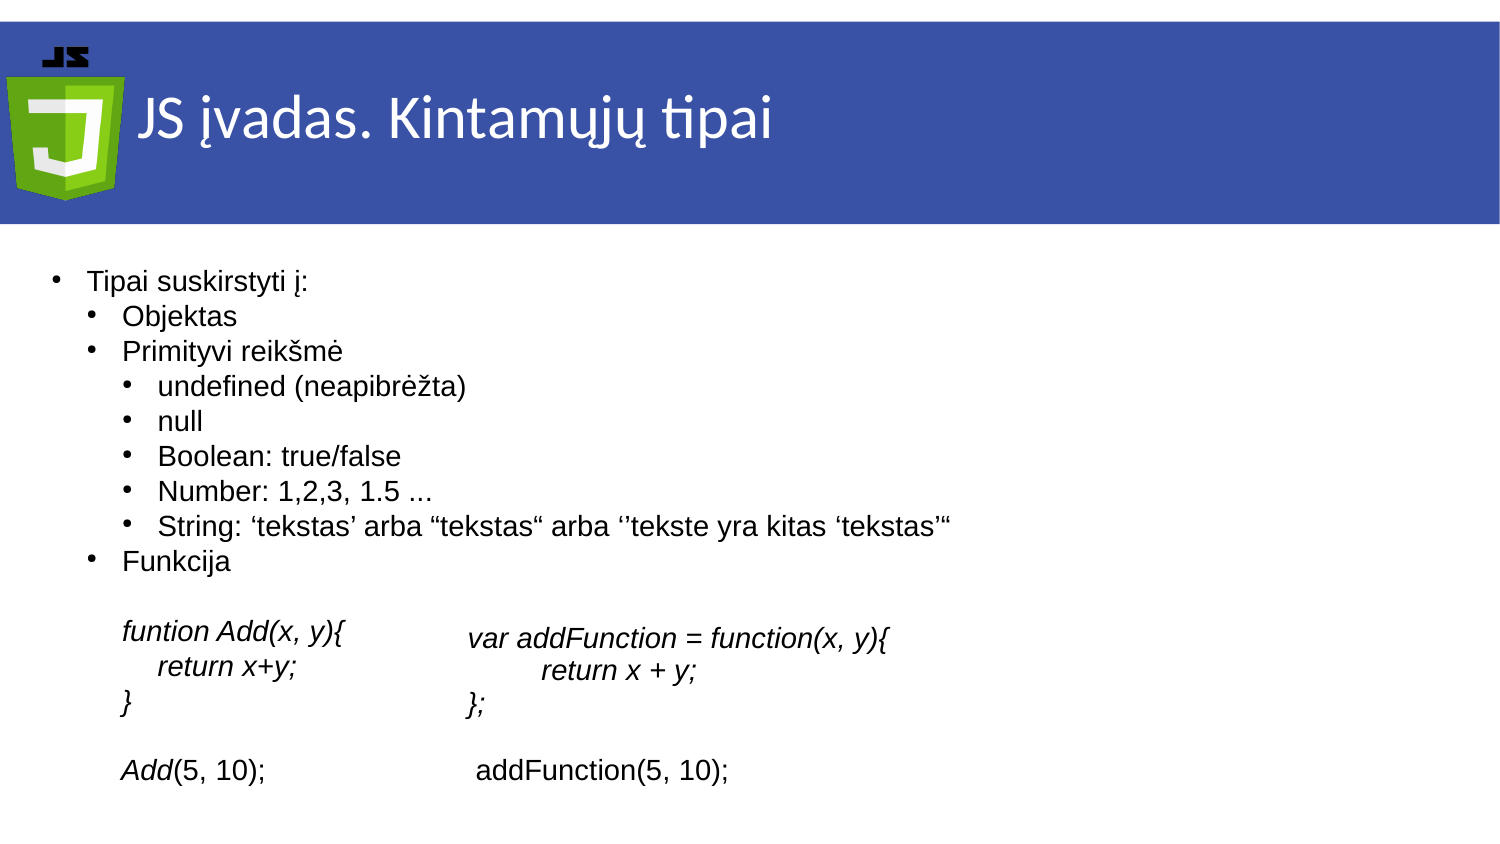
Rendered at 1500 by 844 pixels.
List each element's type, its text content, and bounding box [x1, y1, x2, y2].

text_box var addFunction = function(x, y){ return x + y; }; [452, 614, 1021, 756]
picture [5, 46, 125, 201]
text_box Tipai suskirstyti į: Objektas Primityvi reikšmė undefined (neapibrėžta) null Boolean: true/false Number: 1,2,3, 1.5 ... String: ‘tekstas’ arba “tekstas“ arba ‘’tekste yra kitas ‘tekstas’“ Funkcija funtion Add(x, y){ return x+y; } [36, 247, 1389, 789]
text_box Add(5, 10); [106, 746, 461, 804]
title JS įvadas. Kintamųjų tipai [125, 72, 1500, 167]
text_box addFunction(5, 10); [461, 746, 815, 804]
